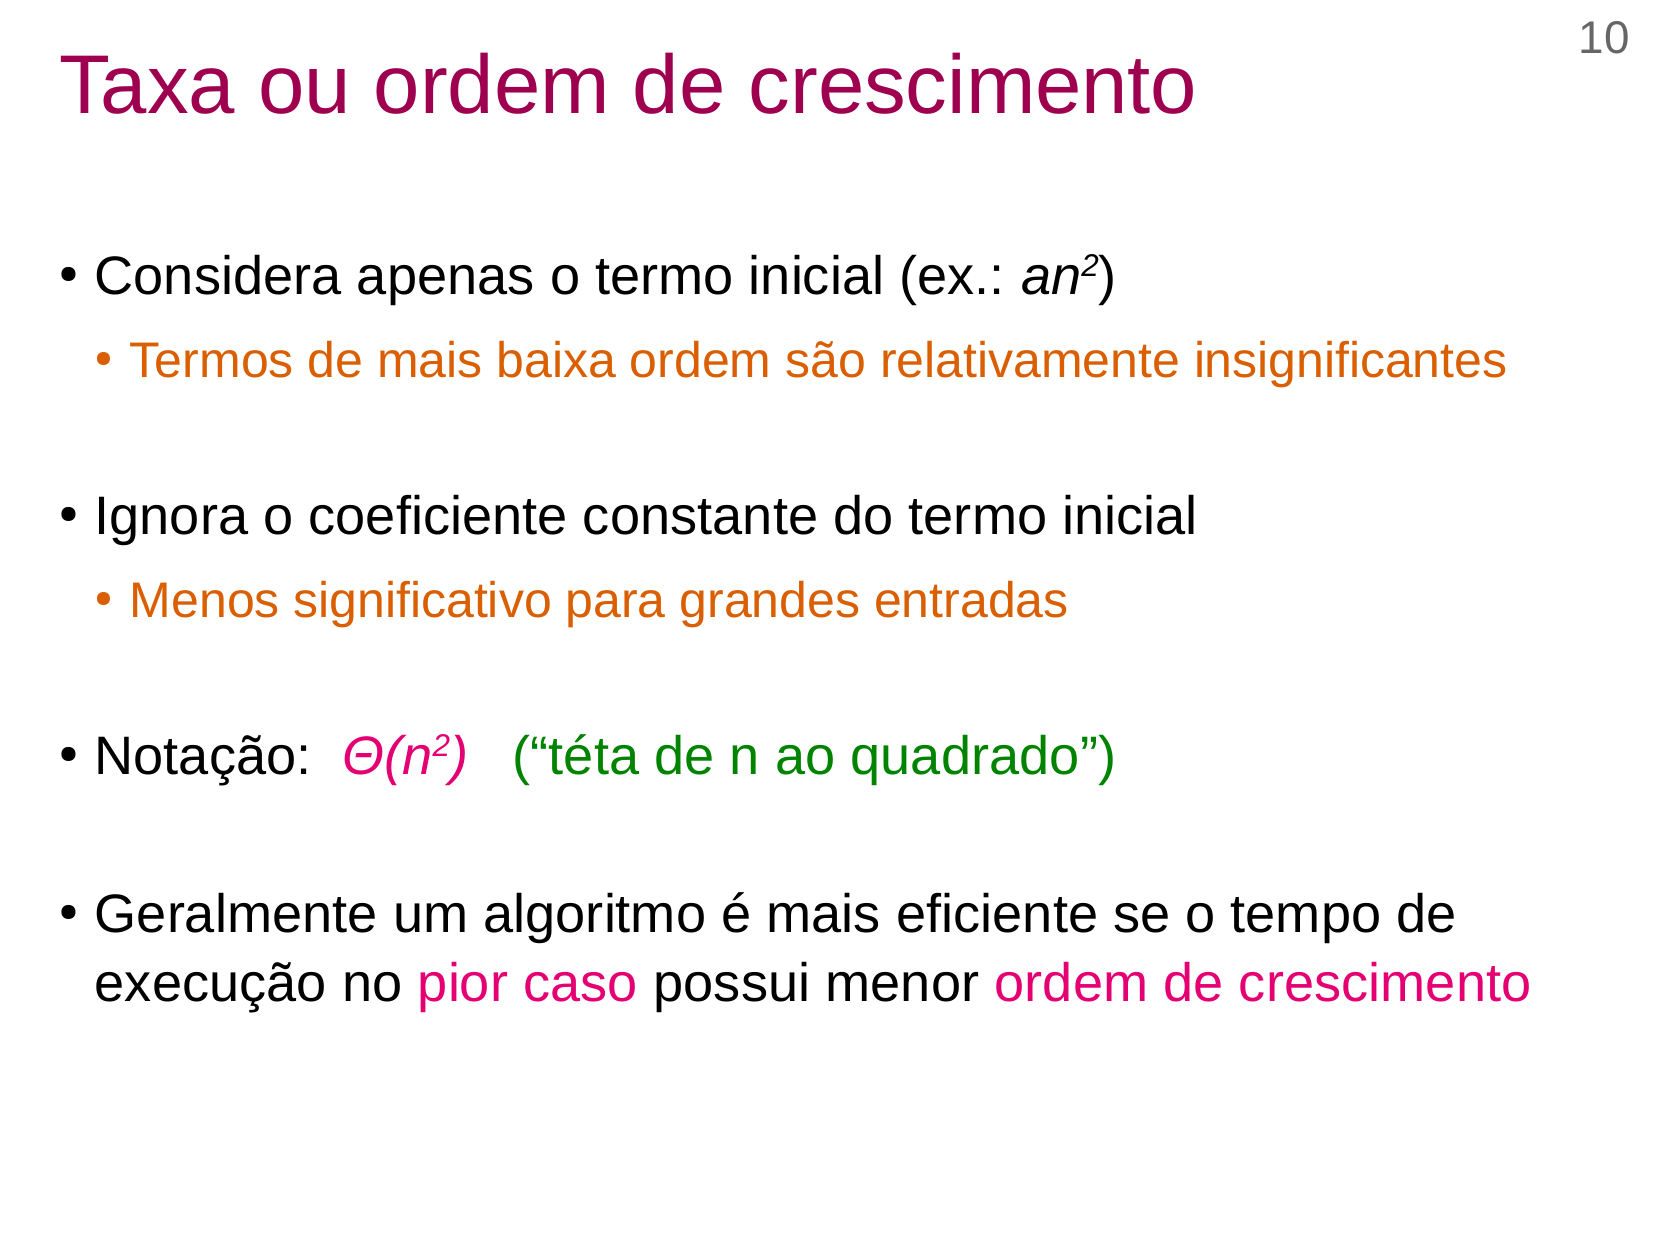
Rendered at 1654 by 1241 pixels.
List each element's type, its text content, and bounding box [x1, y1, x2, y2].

list Considera apenas o termo inicial (ex.: an2) Termos de mais baixa ordem são relativamente insignificantes Ignora o coeficiente constante do termo inicial Menos significativo para grandes entradas Notação: Θ(n2) (“téta de n ao quadrado”) Geralmente um algoritmo é mais eficiente se o tempo de execução no pior caso possui menor ordem de crescimento [59, 236, 1595, 1211]
title Taxa ou ordem de crescimento [59, 29, 1595, 148]
